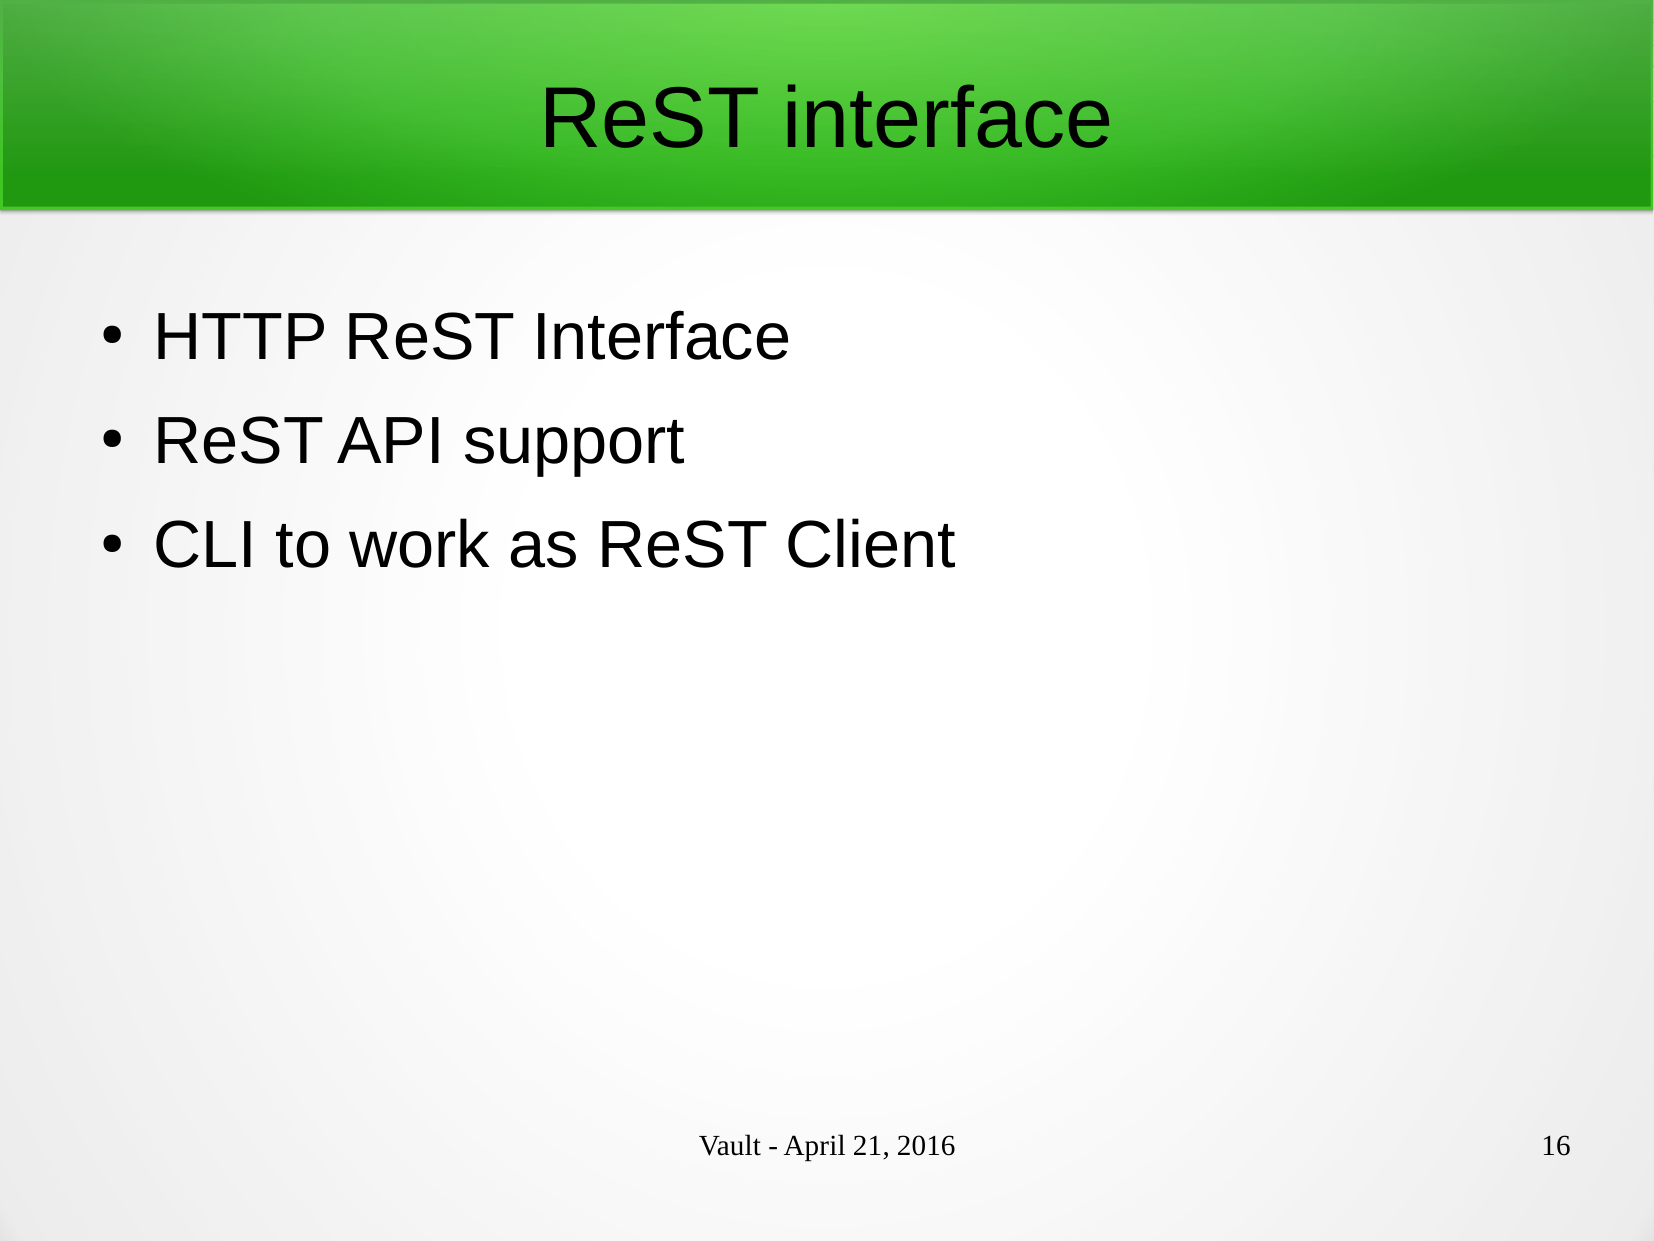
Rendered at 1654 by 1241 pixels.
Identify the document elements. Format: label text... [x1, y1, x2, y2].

list HTTP ReST Interface ReST API support CLI to work as ReST Client [82, 299, 1571, 1019]
title ReST interface [82, 47, 1571, 189]
